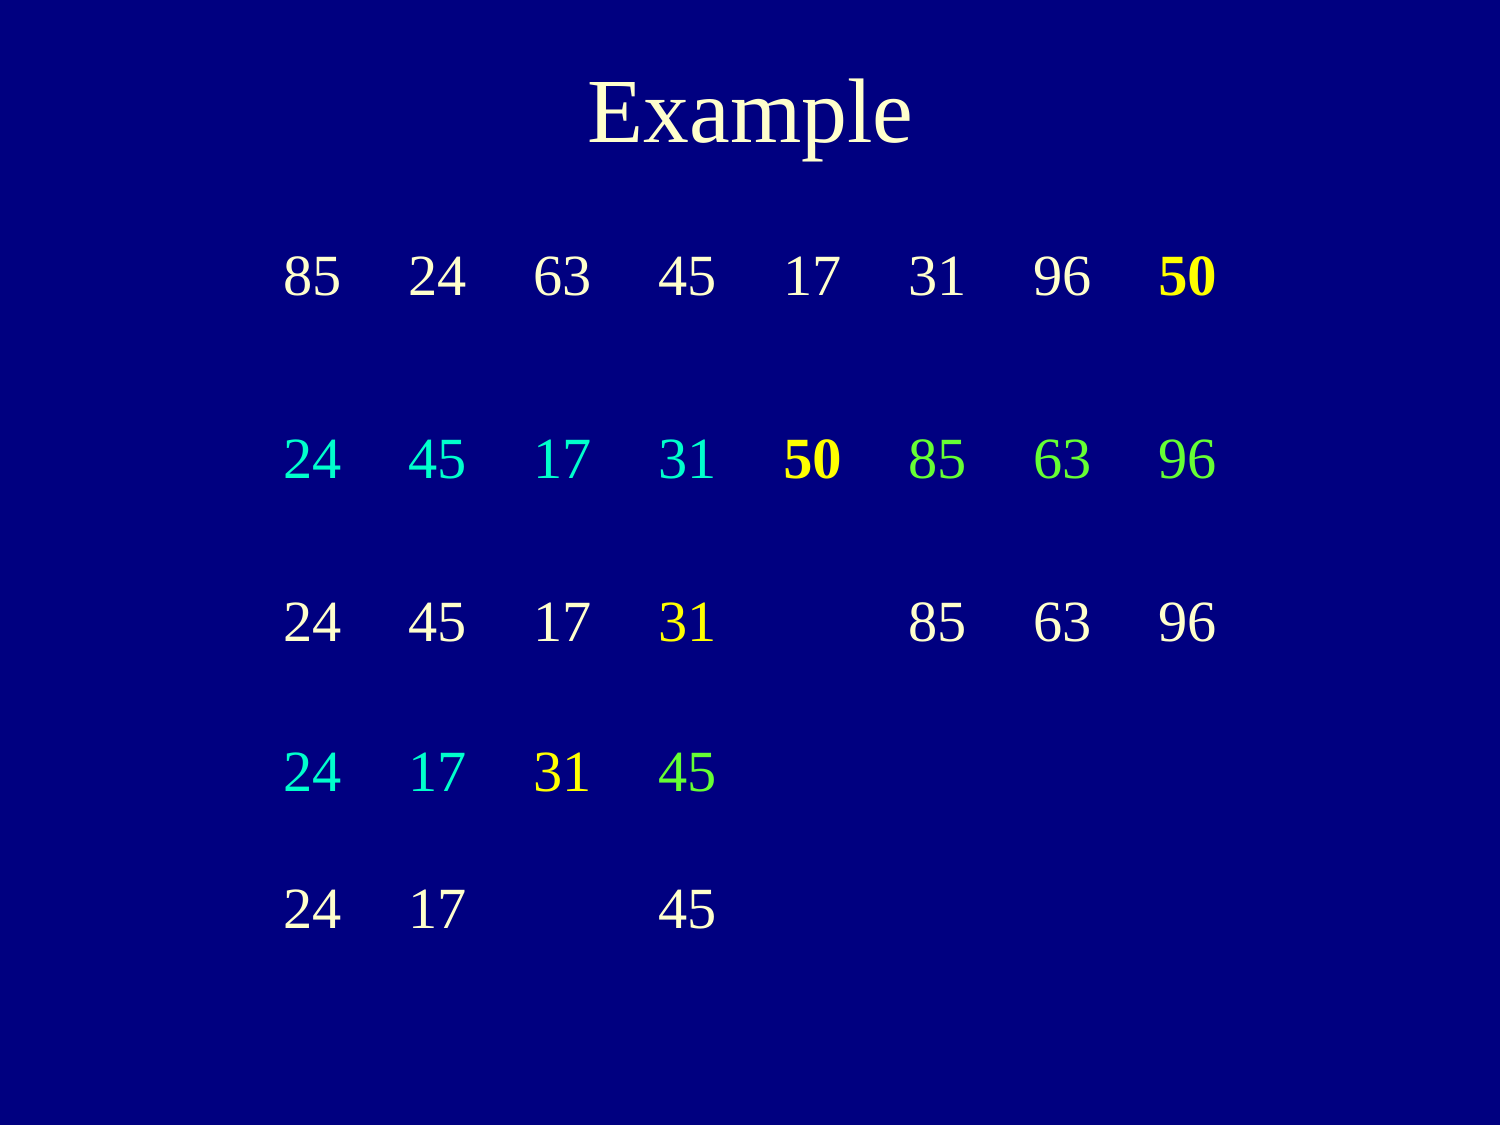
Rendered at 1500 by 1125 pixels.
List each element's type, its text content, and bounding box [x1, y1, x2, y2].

table_header 45 [375, 413, 500, 512]
table_header 31 [625, 413, 750, 512]
table_header 63 [1000, 575, 1125, 675]
table_header 45 [625, 229, 750, 325]
table_header 50 [1125, 229, 1250, 325]
table_header 85 [875, 413, 1000, 512]
table_header 17 [750, 229, 875, 325]
table_header 50 [750, 413, 875, 512]
table_header 31 [625, 575, 750, 675]
table_header 96 [1125, 413, 1250, 512]
table_header 24 [250, 725, 375, 825]
title Example [22, 43, 1480, 169]
table_header 31 [875, 229, 1000, 325]
table_header 24 [250, 575, 375, 675]
table_header 24 [250, 863, 375, 962]
table_header 85 [250, 229, 375, 325]
table_header 17 [375, 725, 500, 825]
table_header 96 [1125, 575, 1250, 675]
table_header 85 [875, 575, 1000, 675]
table_header 45 [625, 725, 750, 825]
table_header 63 [1000, 413, 1125, 512]
table_header 17 [500, 575, 625, 675]
table_header 63 [500, 229, 625, 325]
table_header 17 [375, 863, 500, 962]
table_header 24 [375, 229, 500, 325]
table_header 31 [500, 725, 625, 825]
table_header 45 [625, 863, 750, 962]
table_header 17 [500, 413, 625, 512]
table_header 24 [250, 413, 375, 512]
table_header 45 [375, 575, 500, 675]
table_header 96 [1000, 229, 1125, 325]
